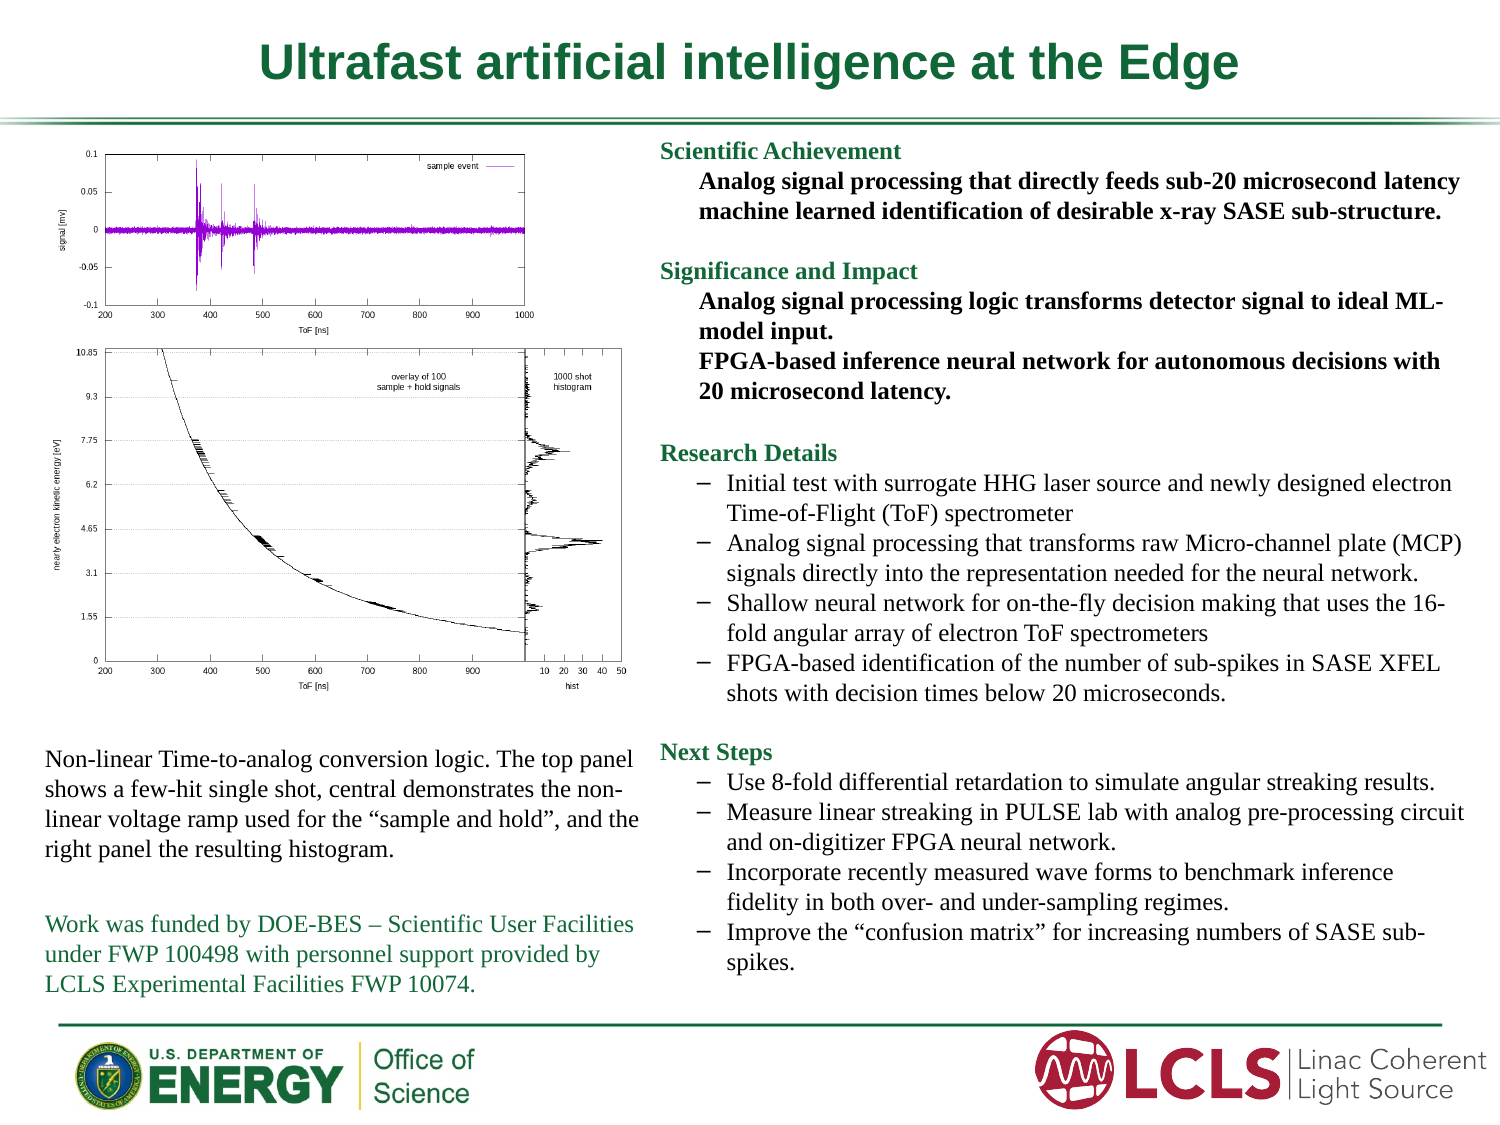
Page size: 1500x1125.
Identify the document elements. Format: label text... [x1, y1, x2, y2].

text_box Work was funded by DOE-BES – Scientific User Facilities under FWP 100498 with personnel support provided by LCLS Experimental Facilities FWP 10074. [30, 900, 661, 1005]
title Ultrafast artificial intelligence at the Edge [0, 0, 1500, 120]
picture [0, 120, 1500, 1125]
list Scientific Achievement Analog signal processing that directly feeds sub-20 microsecond latency machine learned identification of desirable x-ray SASE sub-structure. Significance and Impact Analog signal processing logic transforms detector signal to ideal ML-model input. FPGA-based inference neural network for autonomous decisions with 20 microsecond latency. Research Details Initial test with surrogate HHG laser source and newly designed electron Time-of-Flight (ToF) spectrometer Analog signal processing that transforms raw Micro-channel plate (MCP) signals directly into the representation needed for the neural network. Shallow neural network for on-the-fly decision making that uses the 16-fold angular array of electron ToF spectrometers FPGA-based identification of the number of sub-spikes in SASE XFEL shots with decision times below 20 microseconds. Next Steps Use 8-fold differential retardation to simulate angular streaking results. Measure linear streaking in PULSE lab with analog pre-processing circuit and on-digitizer FPGA neural network. Incorporate recently measured wave forms to benchmark inference fidelity in both over- and under-sampling regimes. Improve the “confusion matrix” for increasing numbers of SASE sub-spikes. [645, 127, 1486, 1021]
text_box Non-linear Time-to-analog conversion logic. The top panel shows a few-hit single shot, central demonstrates the non-linear voltage ramp used for the “sample and hold”, and the right panel the resulting histogram. [30, 734, 691, 870]
